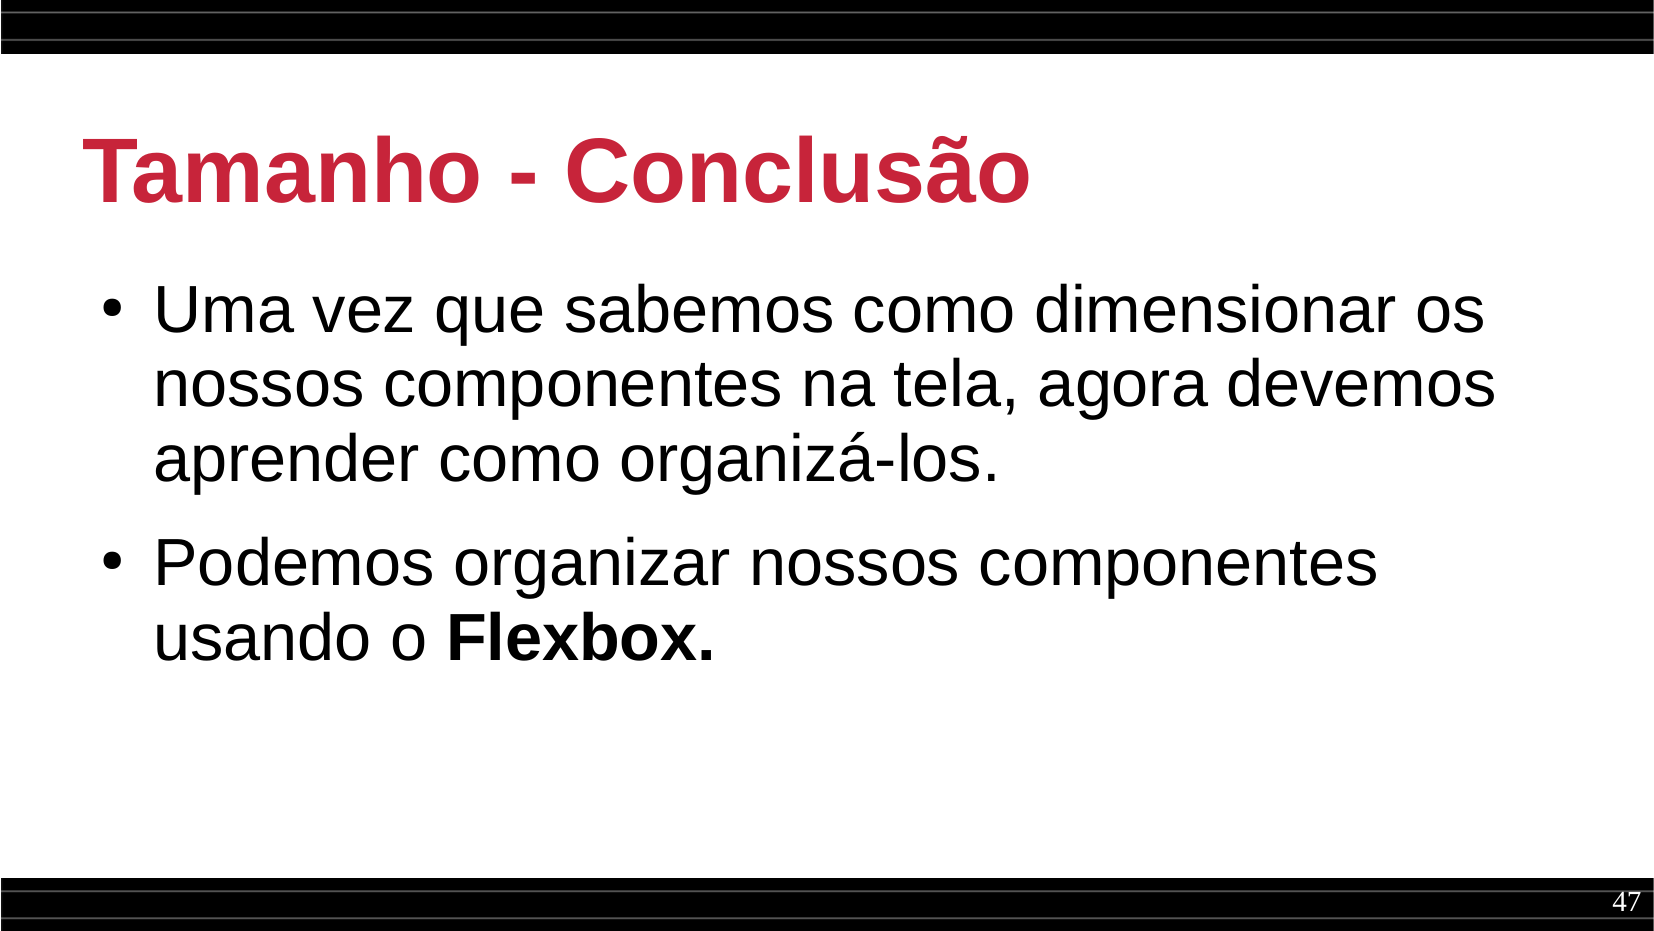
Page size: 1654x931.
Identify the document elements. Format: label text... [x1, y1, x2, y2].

picture [1, 0, 1654, 54]
picture [1, 878, 1654, 931]
title Tamanho - Conclusão [82, 92, 1571, 249]
list Uma vez que sabemos como dimensionar os nossos componentes na tela, agora devemos aprender como organizá-los. Podemos organizar nossos componentes usando o Flexbox. [82, 271, 1571, 758]
